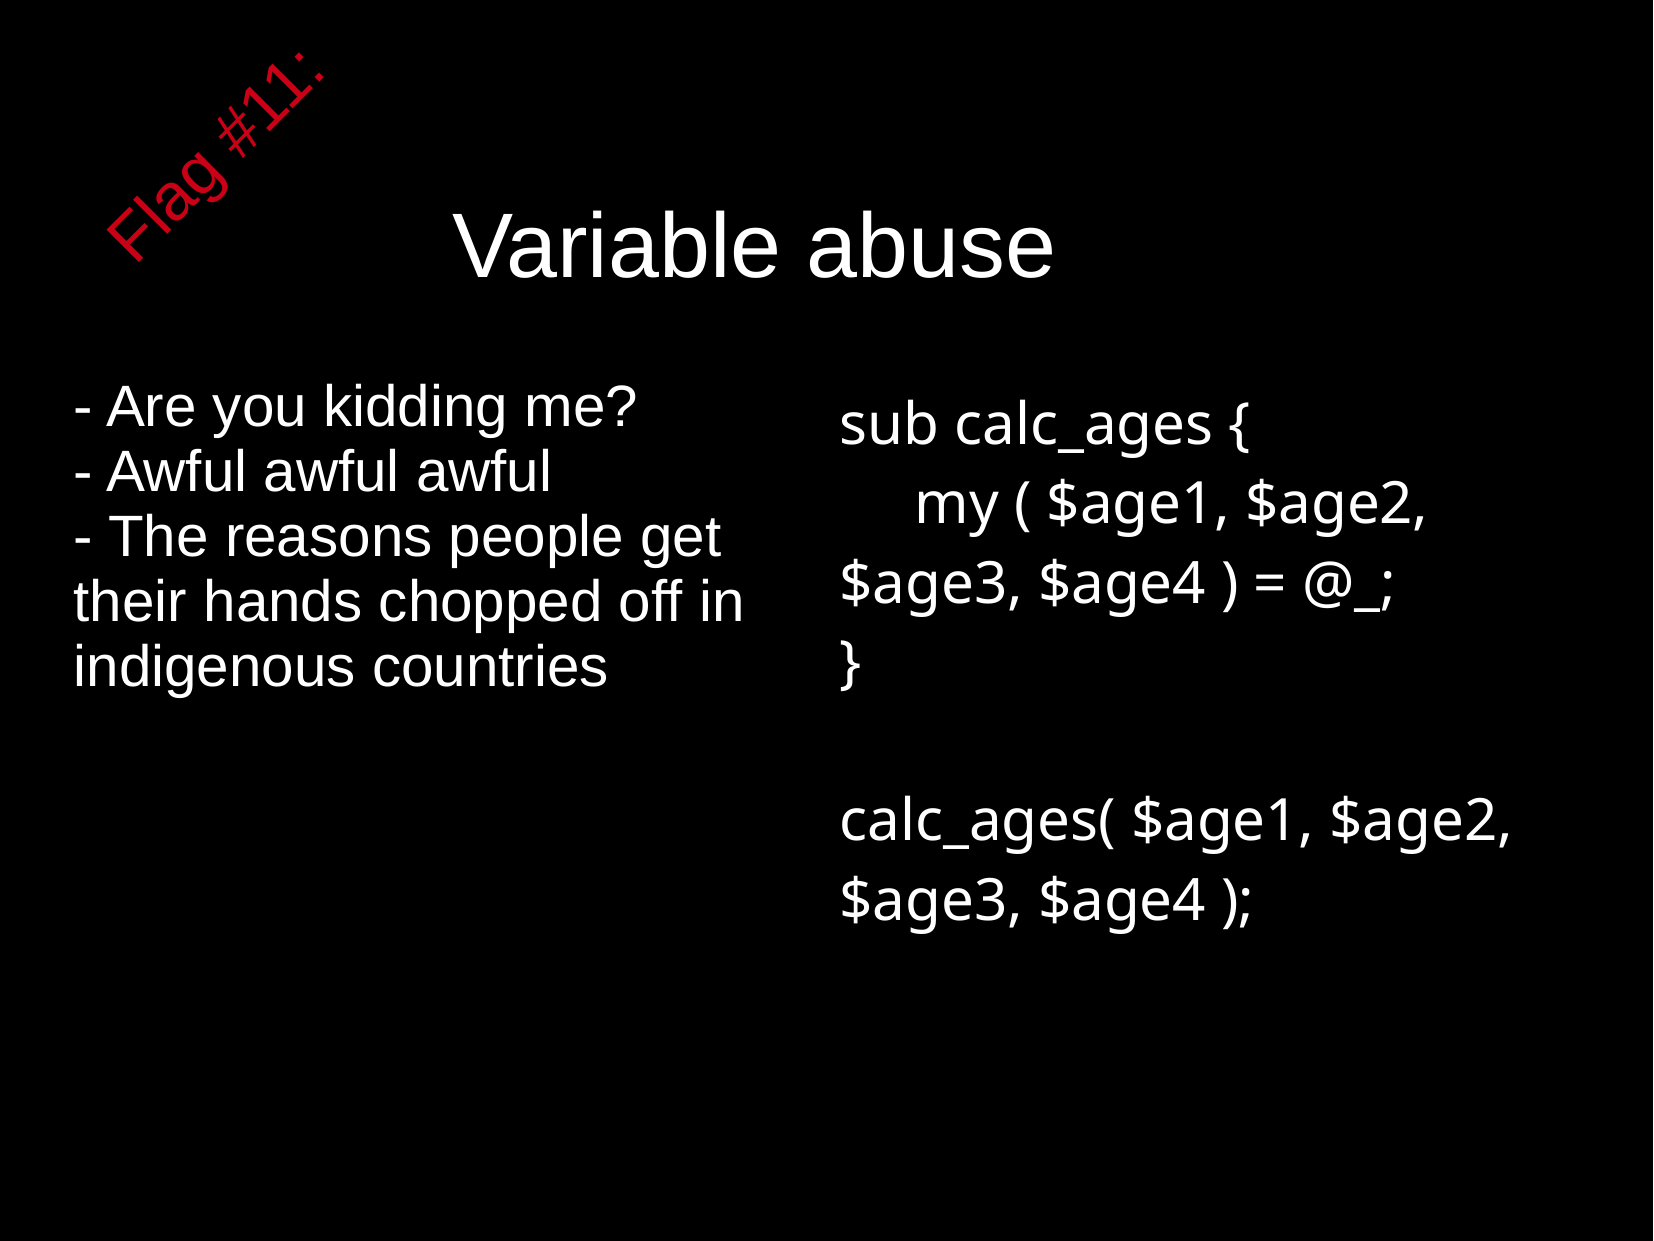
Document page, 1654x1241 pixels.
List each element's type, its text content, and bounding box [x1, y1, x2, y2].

text_box - Are you kidding me? - Awful awful awful - The reasons people get their hands chopped off in indigenous countries [58, 366, 788, 1117]
text_box Flag #11: [77, 16, 359, 298]
text_box sub calc_ages { my ( $age1, $age2, $age3, $age4 ) = @_; } calc_ages( $age1, $age2, $age3, $age4 ); [825, 375, 1613, 1126]
text_box Variable abuse [437, 187, 1074, 317]
